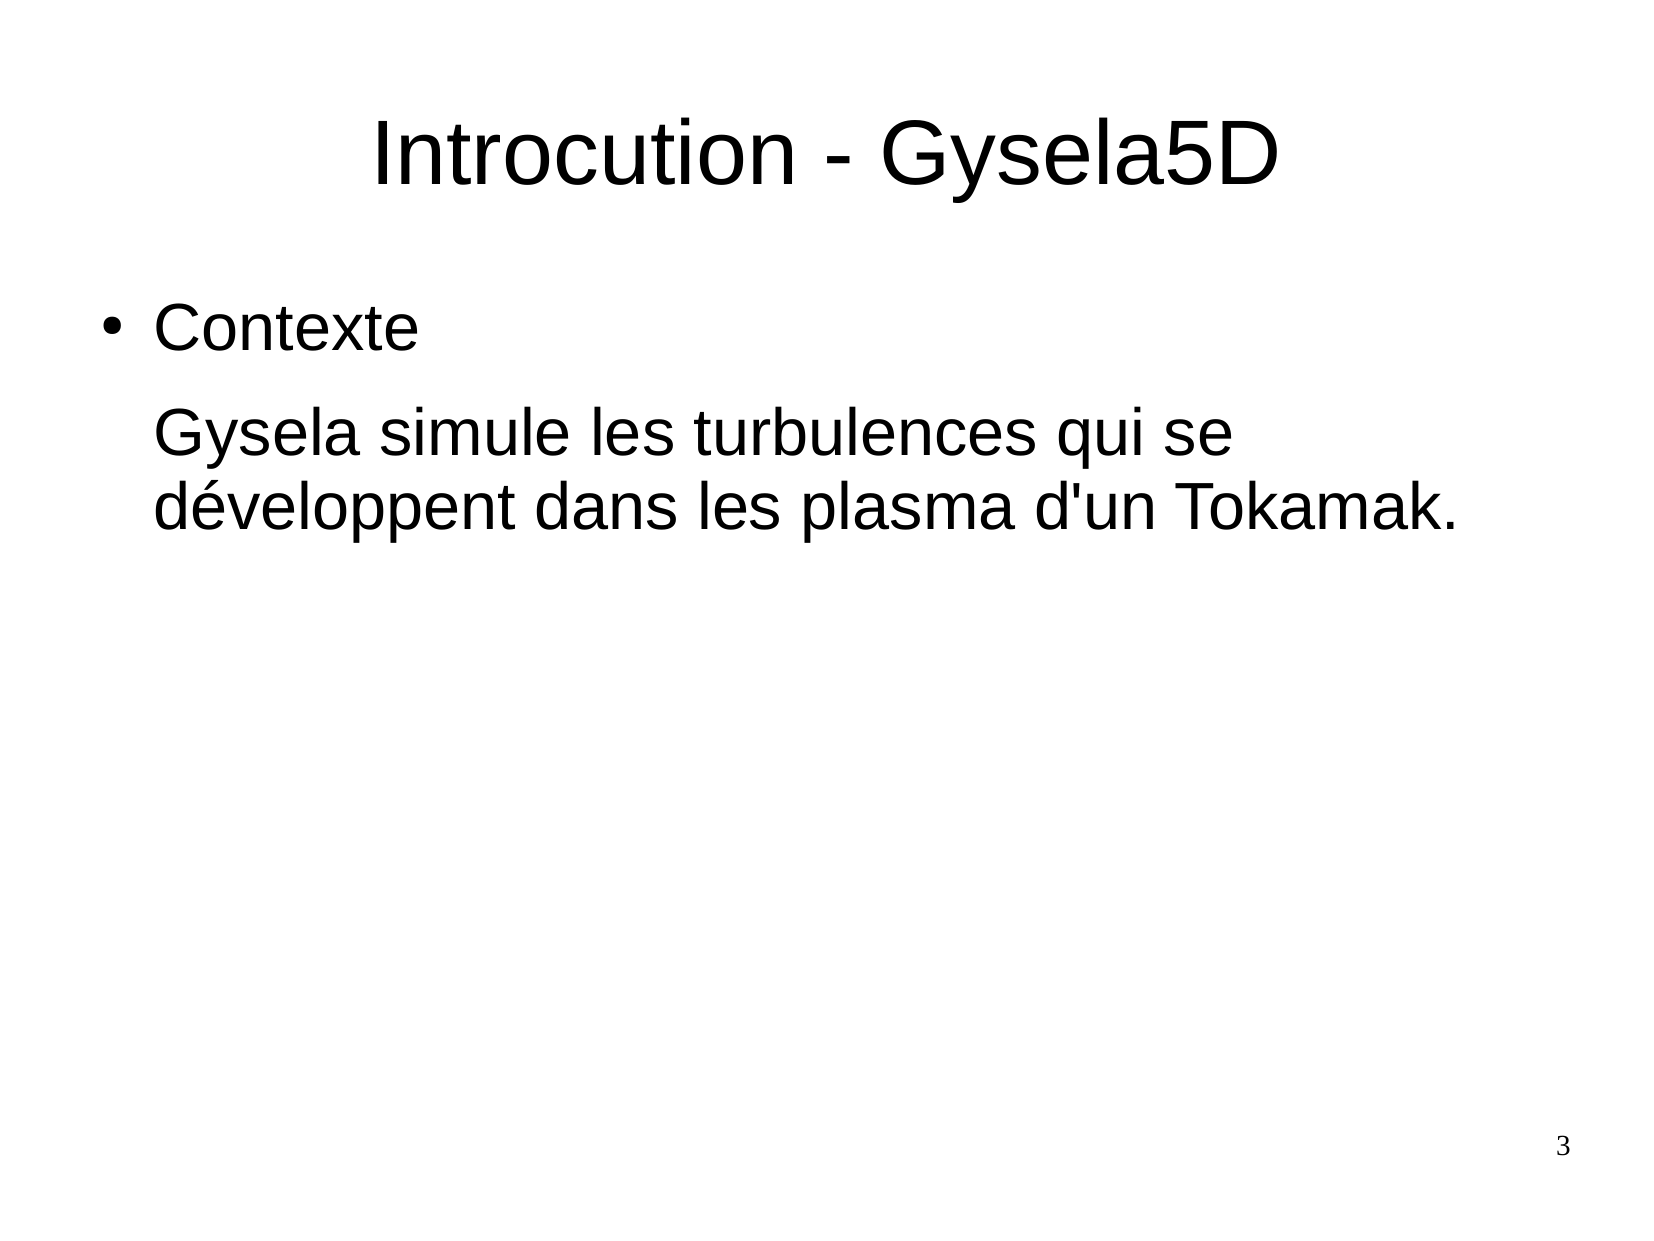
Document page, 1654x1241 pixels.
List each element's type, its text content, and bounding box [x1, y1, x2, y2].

list Contexte Gysela simule les turbulences qui se développent dans les plasma d'un Tokamak. [82, 290, 1595, 1205]
title Introcution - Gysela5D [82, 49, 1571, 257]
